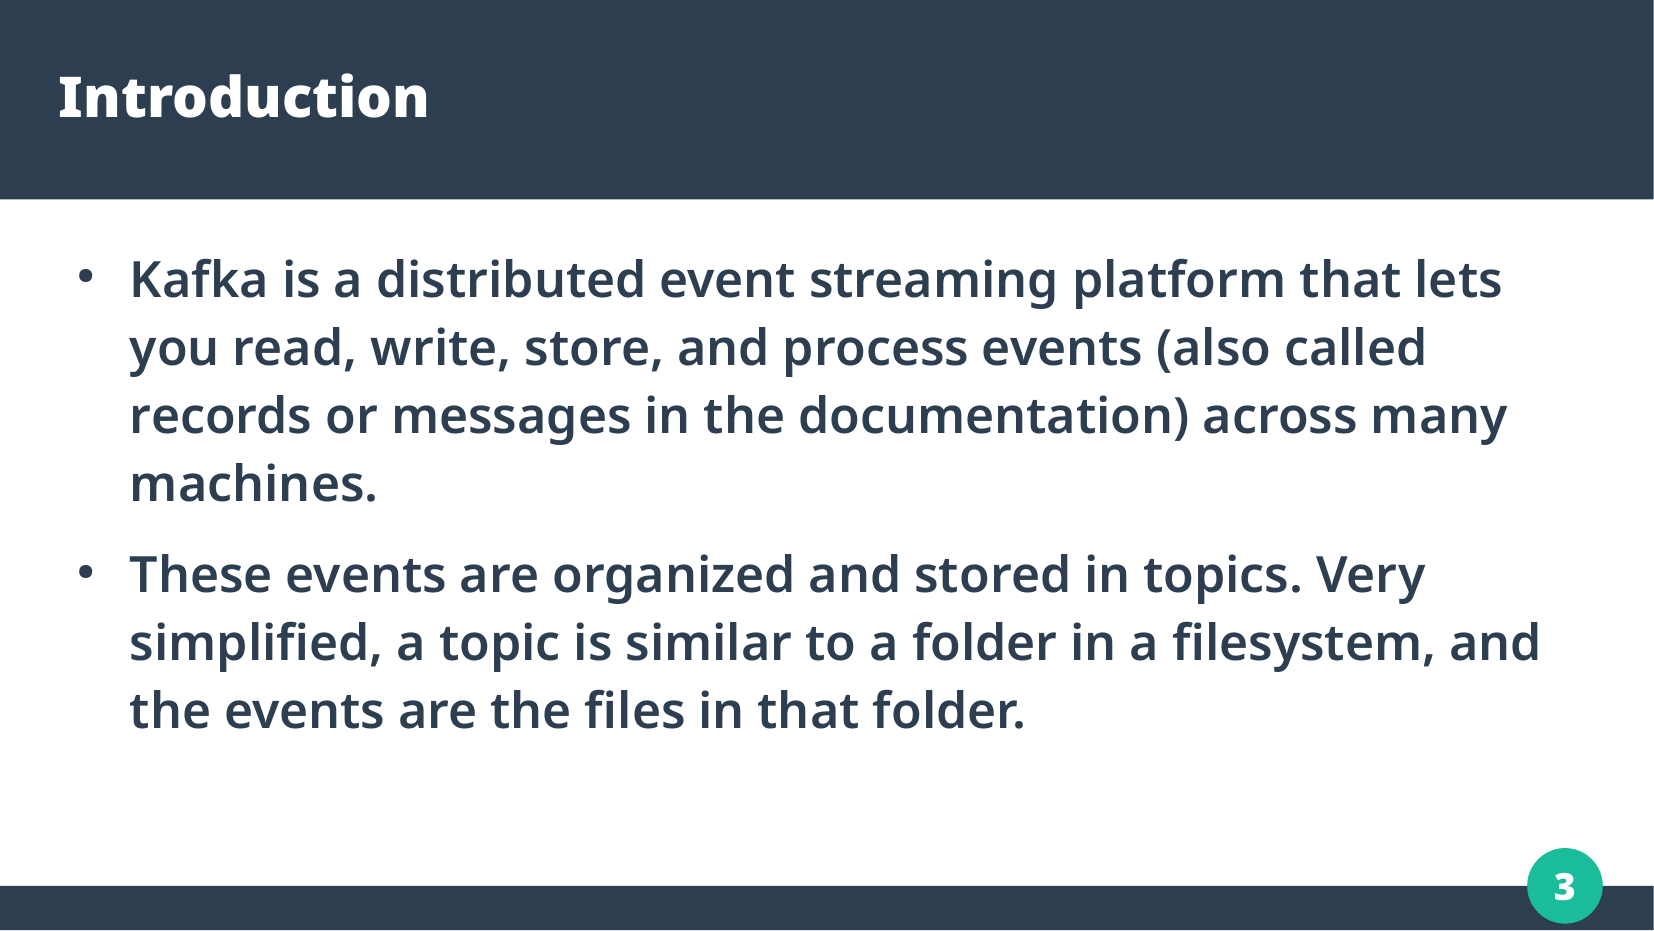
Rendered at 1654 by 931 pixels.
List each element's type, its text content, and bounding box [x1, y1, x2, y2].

title Introduction [59, 37, 1595, 155]
list Kafka is a distributed event streaming platform that lets you read, write, store, and process events (also called records or messages in the documentation) across many machines. These events are organized and stored in topics. Very simplified, a topic is similar to a folder in a filesystem, and the events are the files in that folder. [59, 243, 1595, 864]
